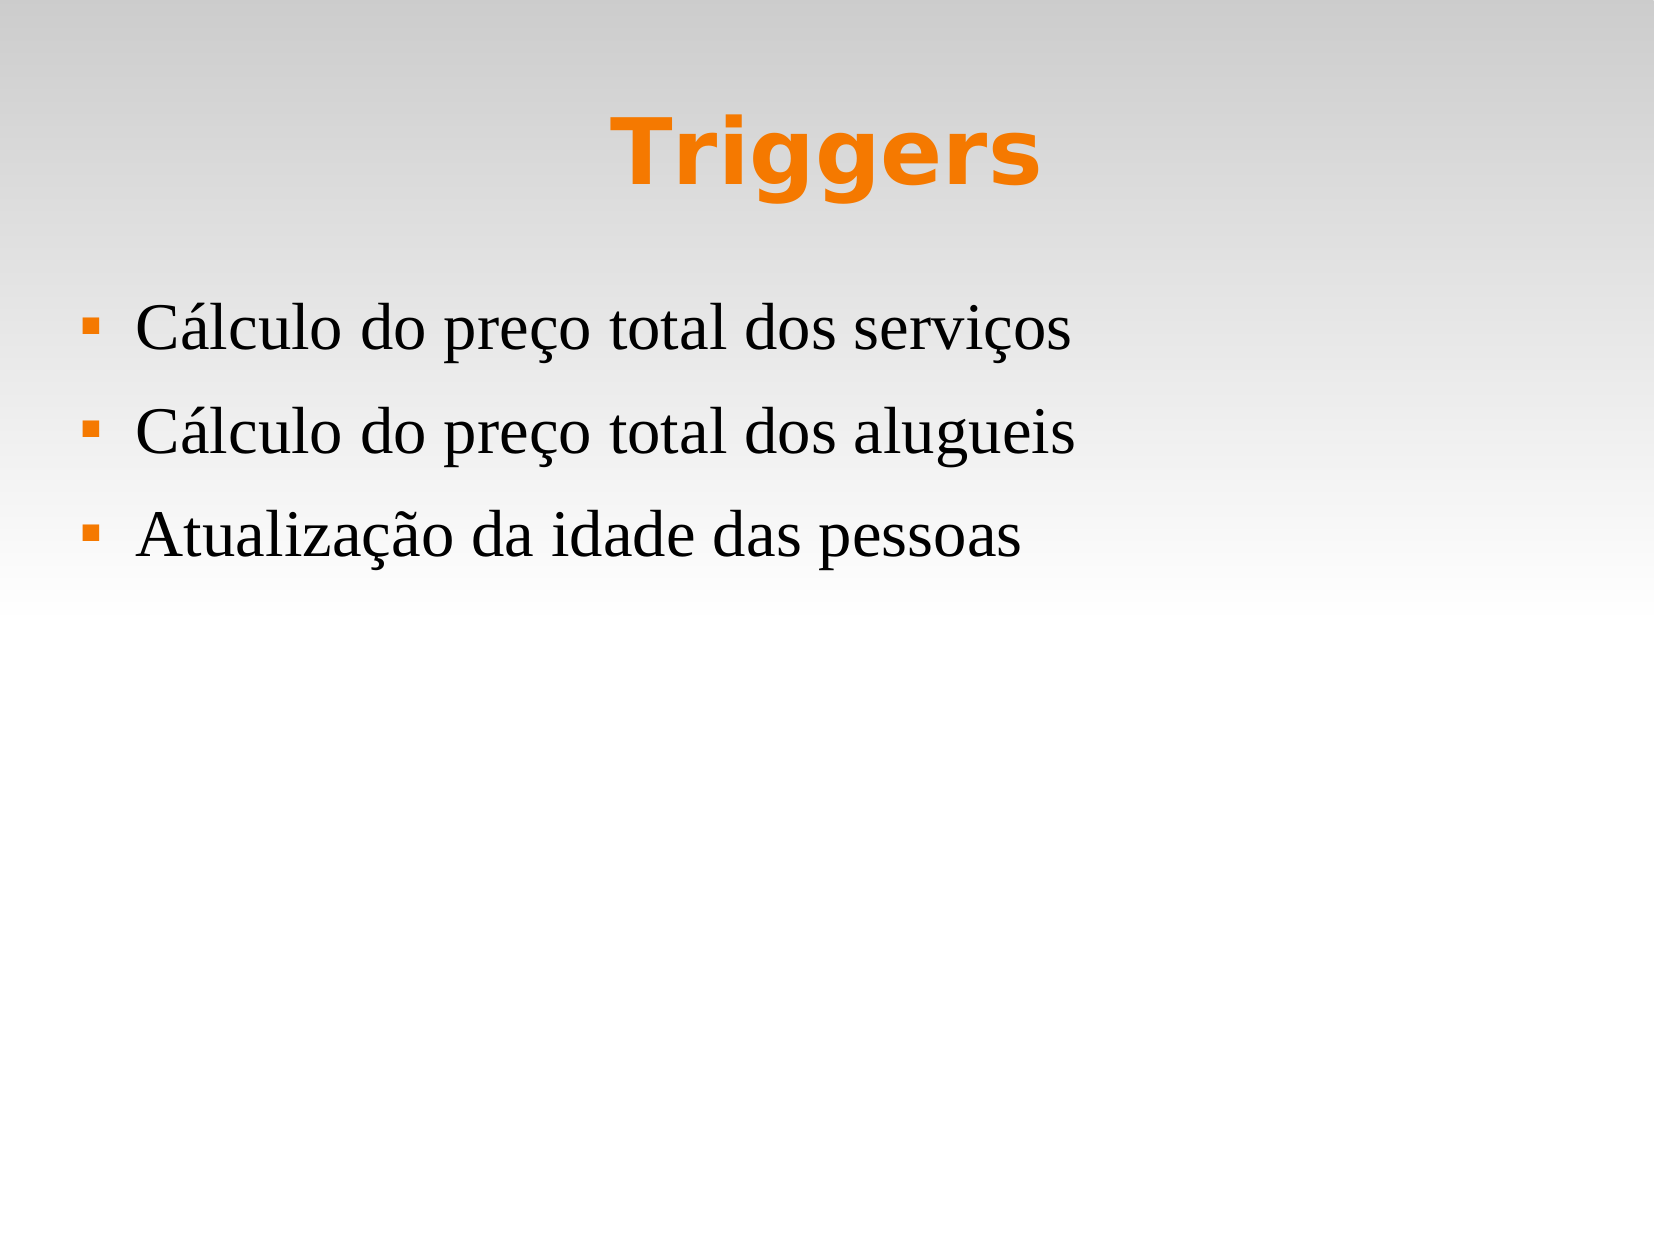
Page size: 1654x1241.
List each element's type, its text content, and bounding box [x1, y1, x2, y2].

list Cálculo do preço total dos serviços Cálculo do preço total dos alugueis Atualização da idade das pessoas [47, 290, 1536, 1109]
title Triggers [82, 49, 1571, 257]
